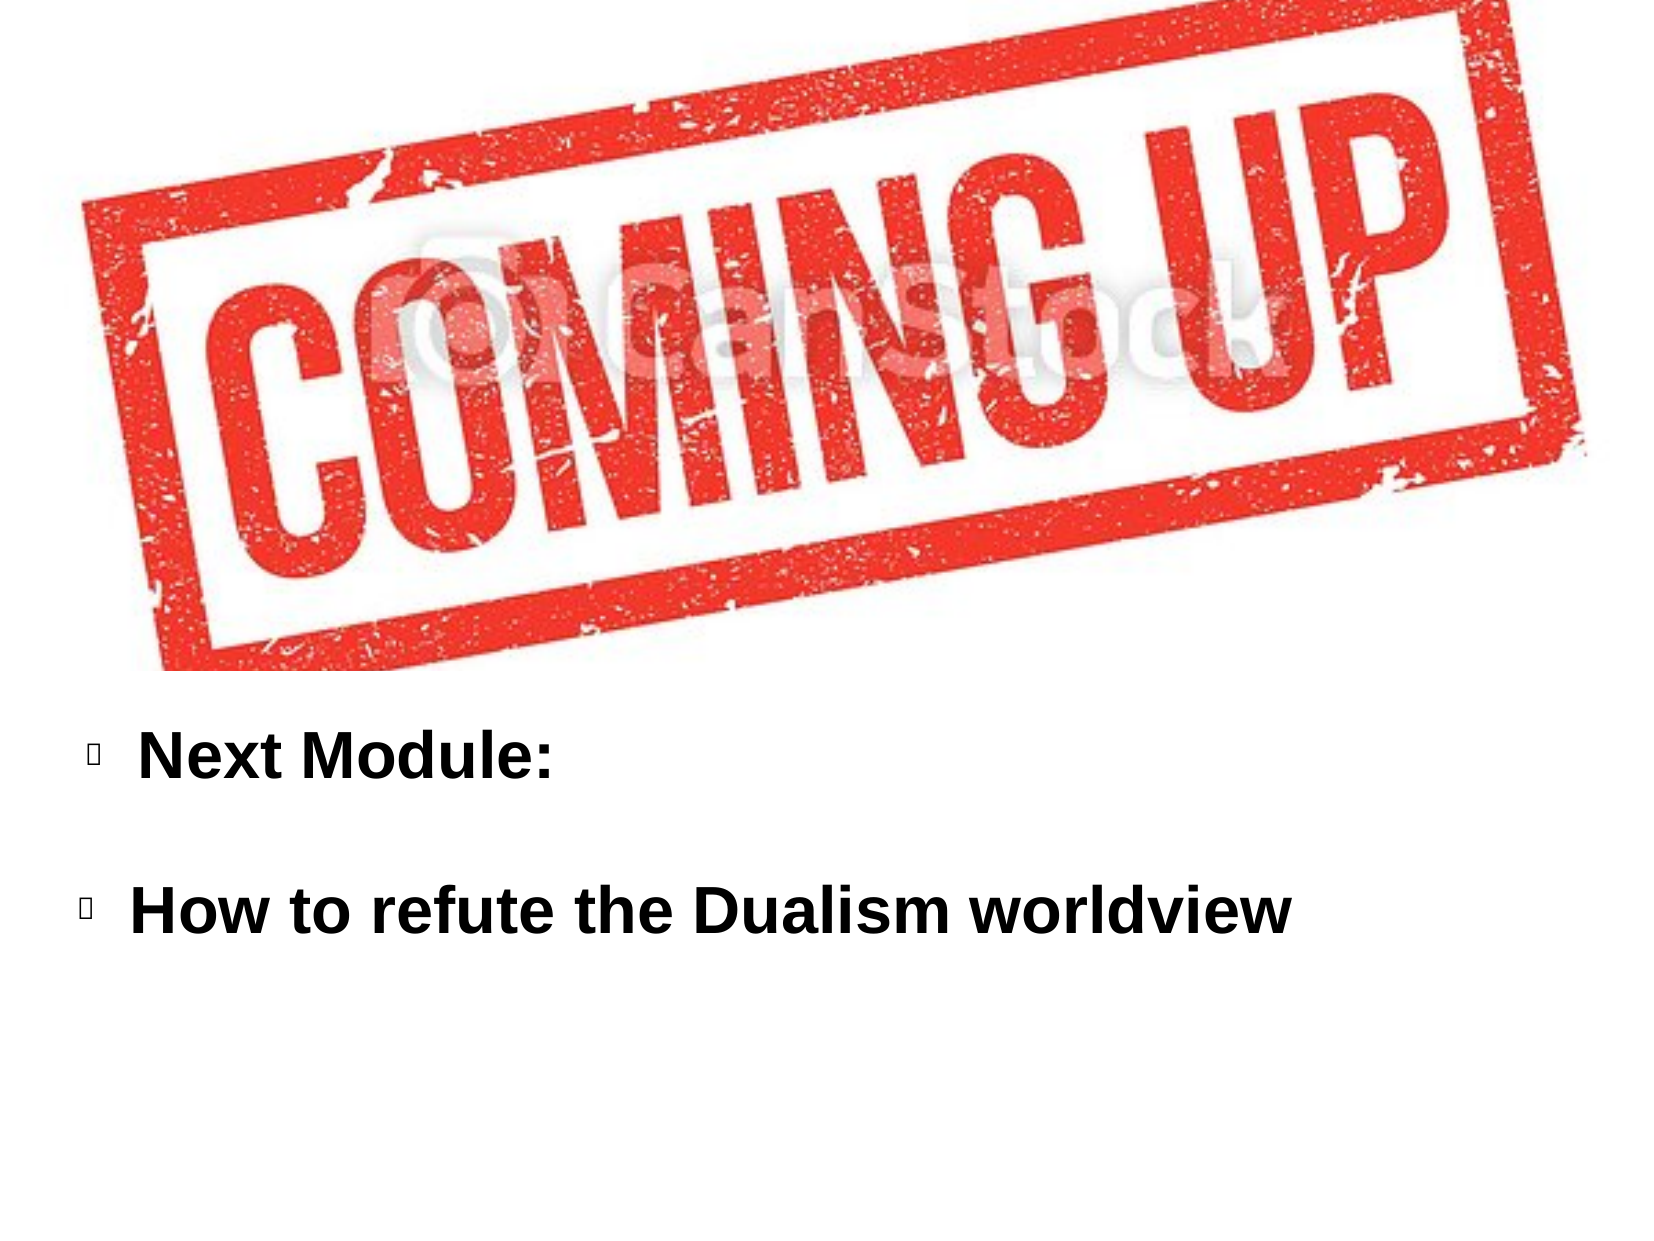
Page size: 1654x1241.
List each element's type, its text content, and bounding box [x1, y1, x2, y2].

list Next Module: [67, 710, 1622, 805]
picture [0, 0, 1654, 671]
list How to refute the Dualism worldview [59, 856, 1614, 968]
